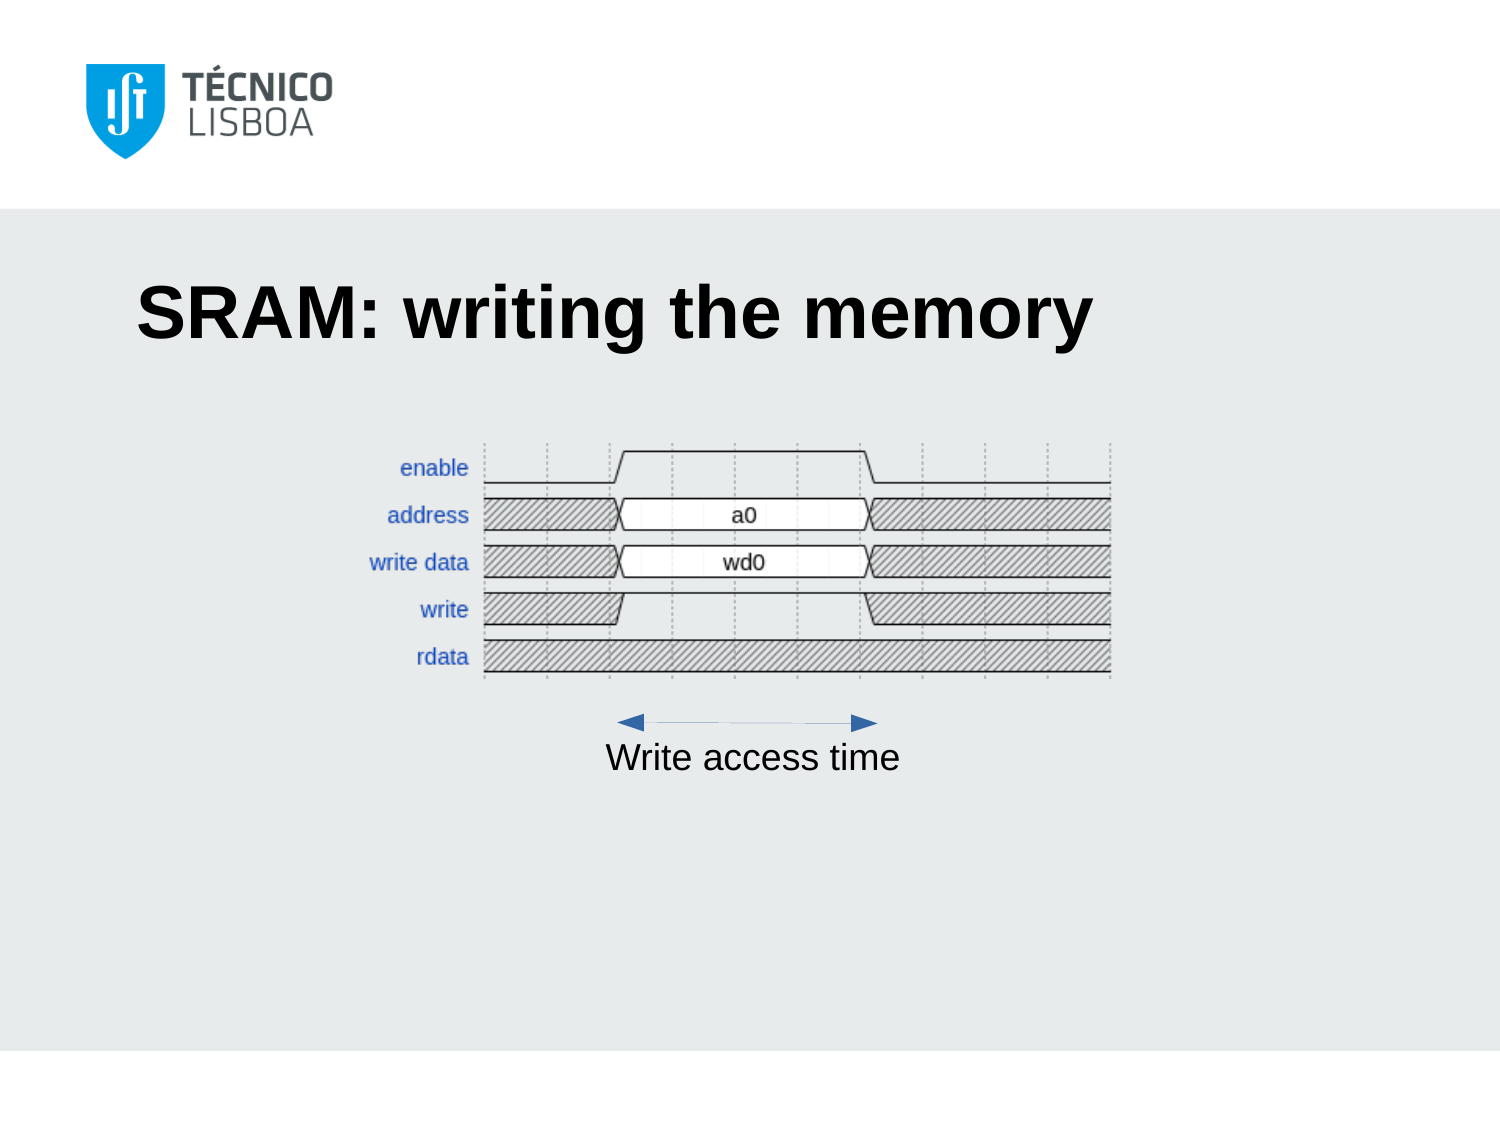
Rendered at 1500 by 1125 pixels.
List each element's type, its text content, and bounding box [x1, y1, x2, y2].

picture [0, 0, 1500, 1125]
text_box Write access time [590, 729, 916, 787]
title SRAM: writing the memory [121, 237, 1378, 381]
